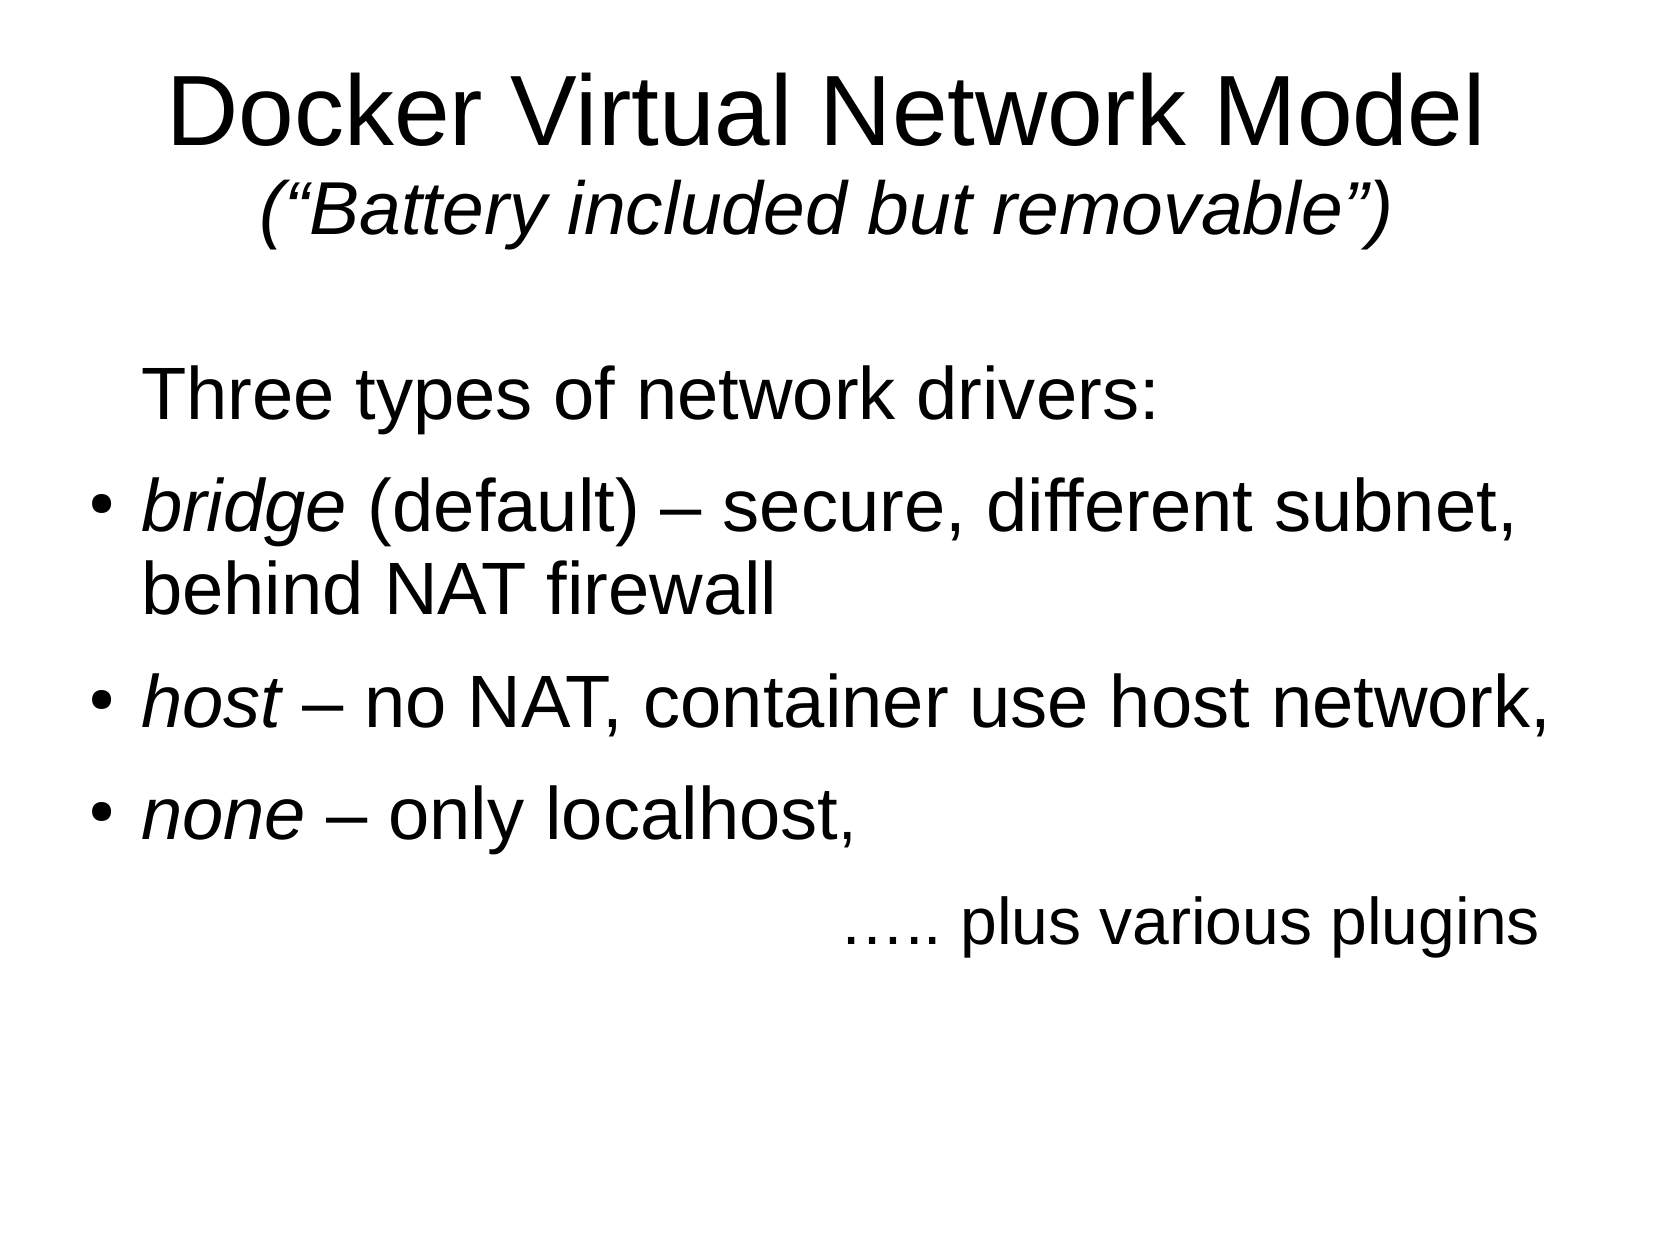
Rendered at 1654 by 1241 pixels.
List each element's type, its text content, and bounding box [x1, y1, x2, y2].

list Three types of network drivers: bridge (default) – secure, different subnet, behind NAT firewall host – no NAT, container use host network, none – only localhost, ….. plus various plugins [70, 249, 1560, 969]
title Docker Virtual Network Model (“Battery included but removable”) [82, 49, 1571, 257]
